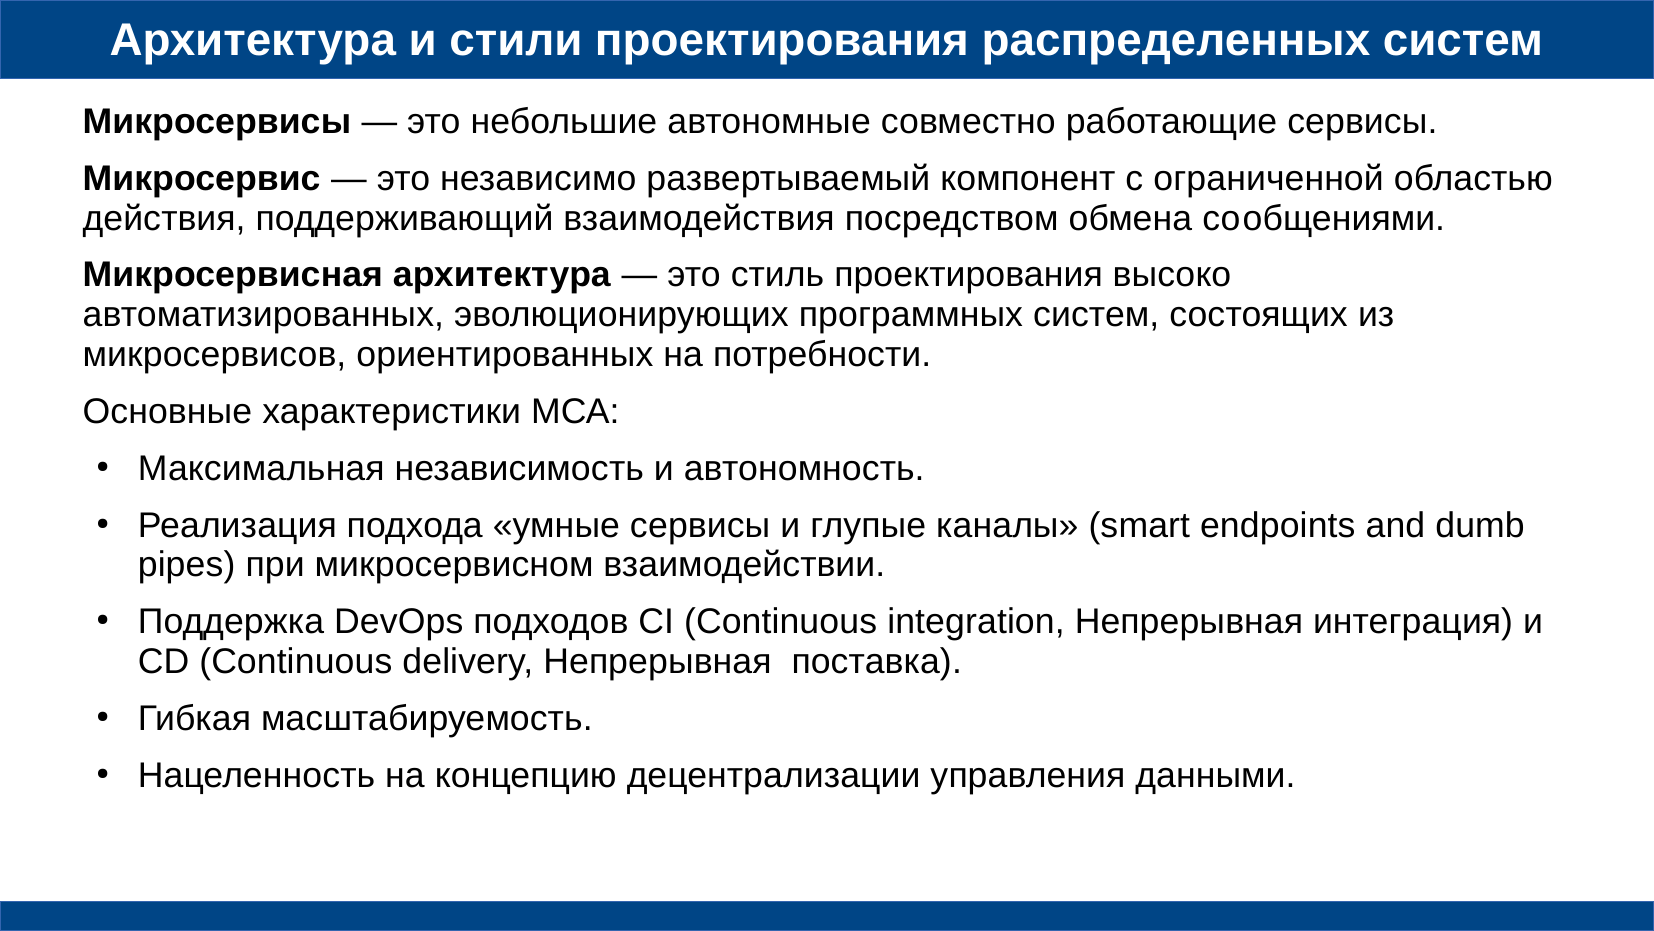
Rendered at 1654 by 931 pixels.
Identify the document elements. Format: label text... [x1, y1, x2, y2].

title Архитектура и стили проектирования распределенных систем [0, 0, 1654, 79]
list Микросервисы — это небольшие автономные совместно работающие сервисы. Микросервис — это независимо развертываемый компонент с ограниченной областью действия, поддерживающий взаимодействия посредством обмена со­общениями. Микросервисная архитектура — это стиль проектирования высоко­автоматизированных, эволюционирующих программных систем, состоящих из микросервисов, ориентированных на потребности. Основные характеристики МСА: Максимальная независимость и автономность. Реализация подхода «умные сервисы и глупые каналы» (smart endpoints and dumb pipes) при микросервисном взаимодействии. Поддержка DevOps подходов CI (Continuous integration, Непрерывная интеграция) и CD (Continuous delivery, Непрерывная поставка). Гибкая масштабируемость. Нацеленность на концепцию децентрализации управления данными. [82, 101, 1571, 826]
